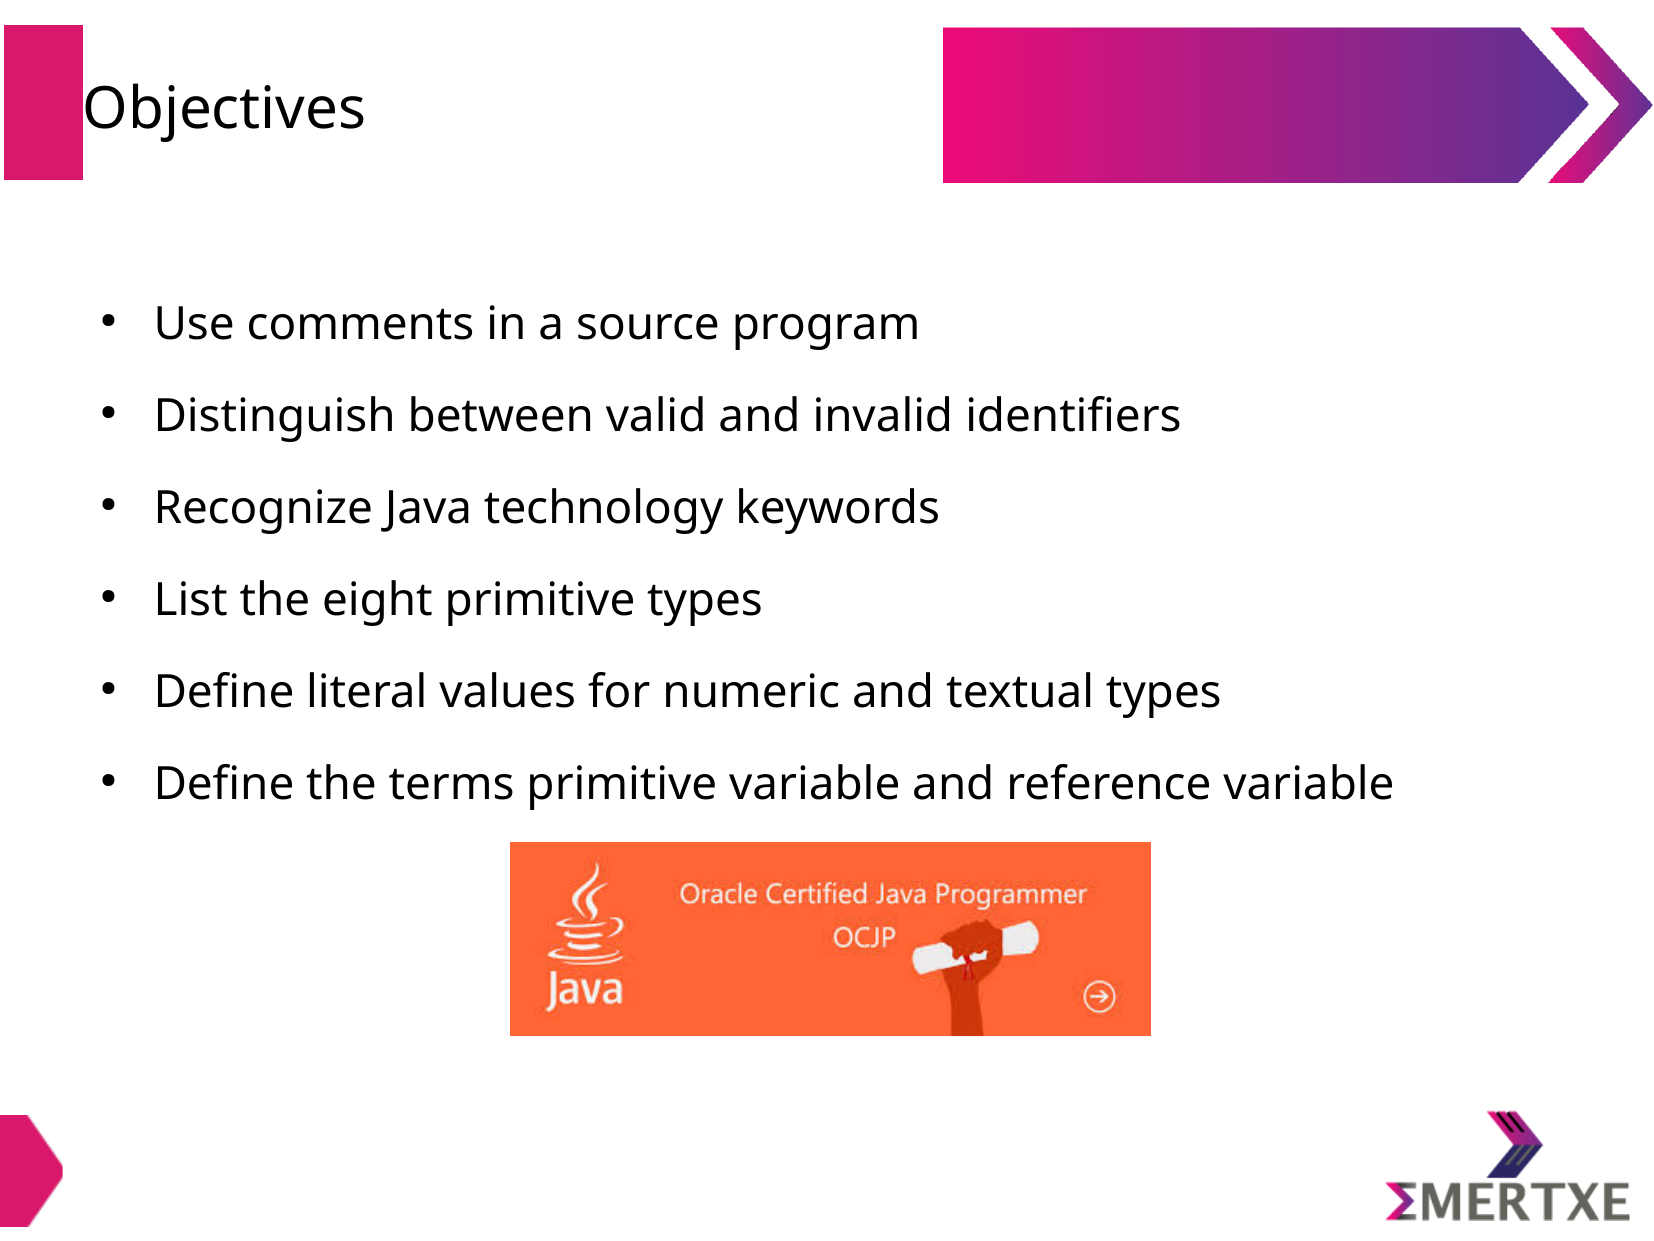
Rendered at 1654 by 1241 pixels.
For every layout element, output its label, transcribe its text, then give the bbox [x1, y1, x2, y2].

list Use comments in a source program Distinguish between valid and invalid identifiers Recognize Java technology keywords List the eight primitive types Define literal values for numeric and textual types Define the terms primitive variable and reference variable [82, 290, 1571, 1010]
picture [1385, 1107, 1631, 1221]
title Objectives [82, 2, 1571, 210]
picture [1571, 27, 1653, 183]
picture [510, 842, 1151, 1036]
